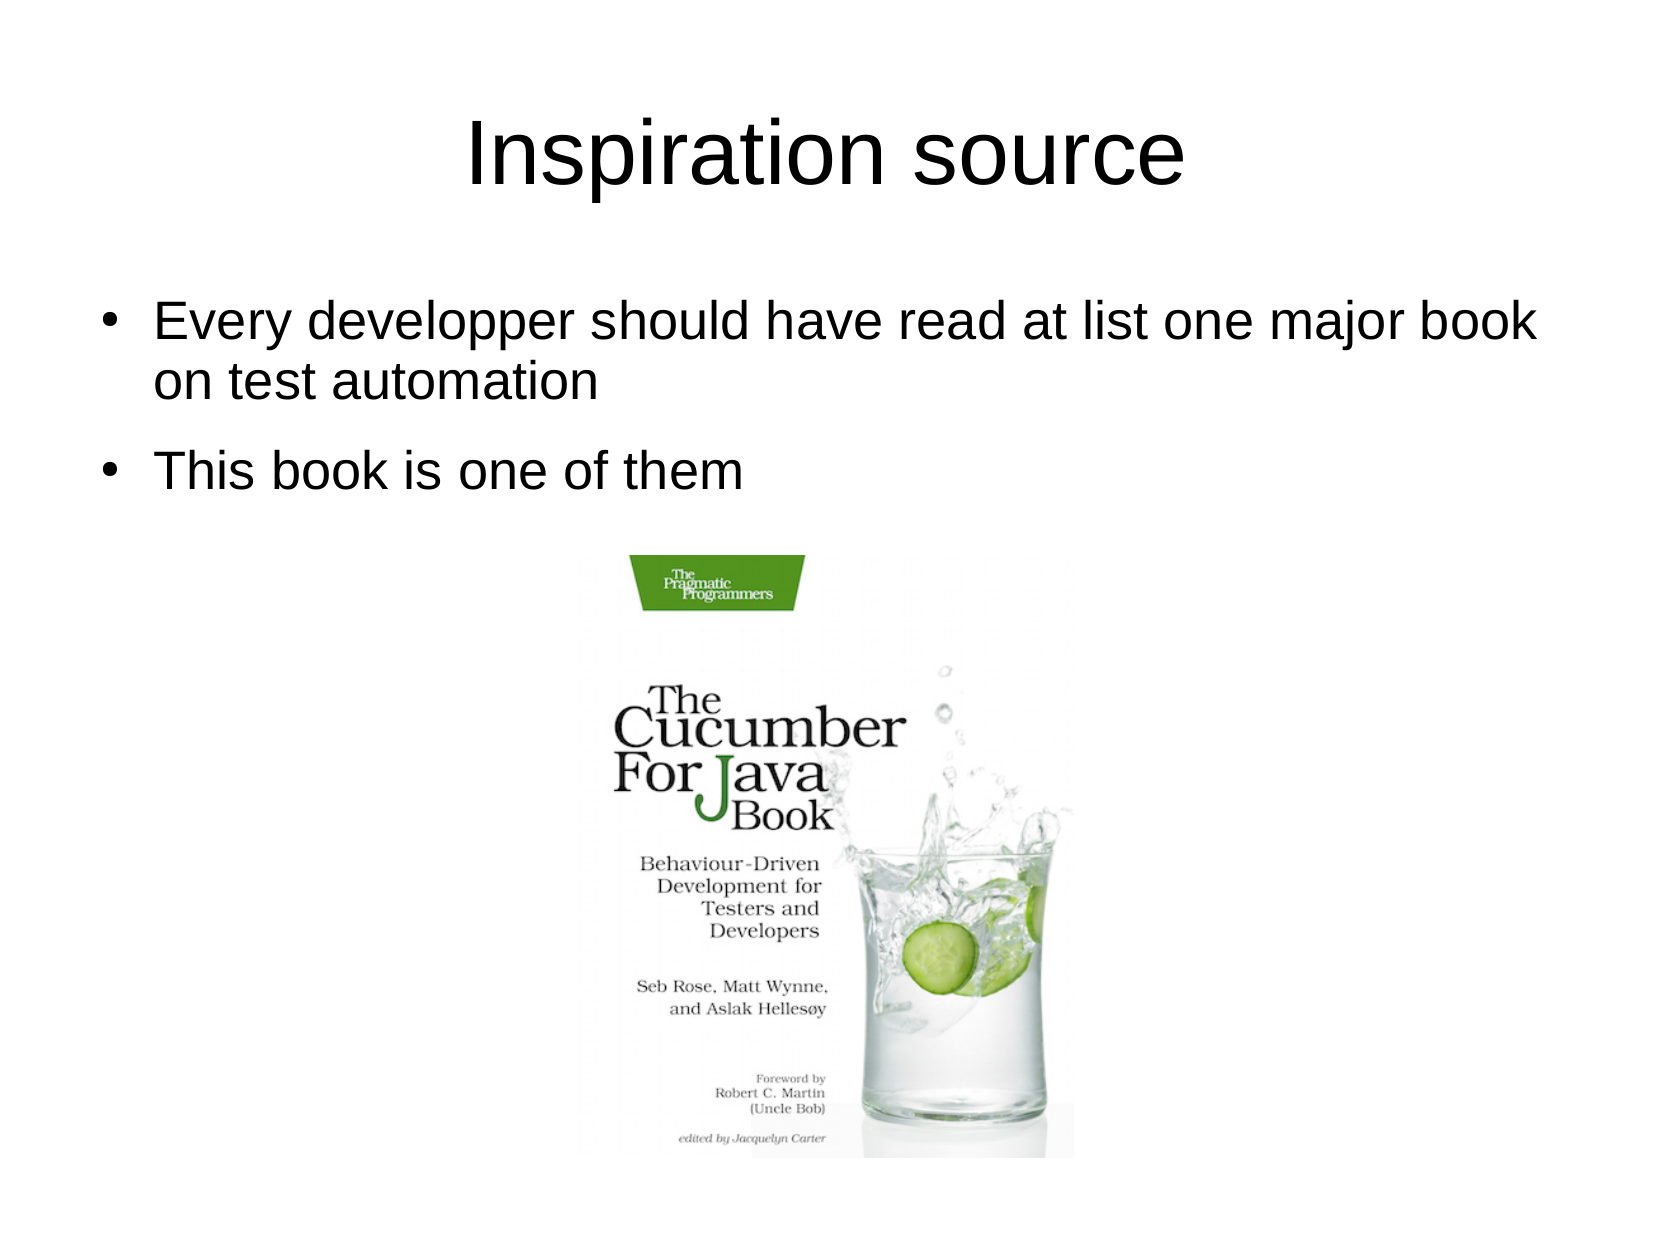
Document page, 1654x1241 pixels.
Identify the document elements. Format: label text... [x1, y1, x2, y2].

picture [566, 555, 1074, 1158]
list Every developper should have read at list one major book on test automation This book is one of them [82, 290, 1571, 1010]
title Inspiration source [82, 49, 1571, 257]
